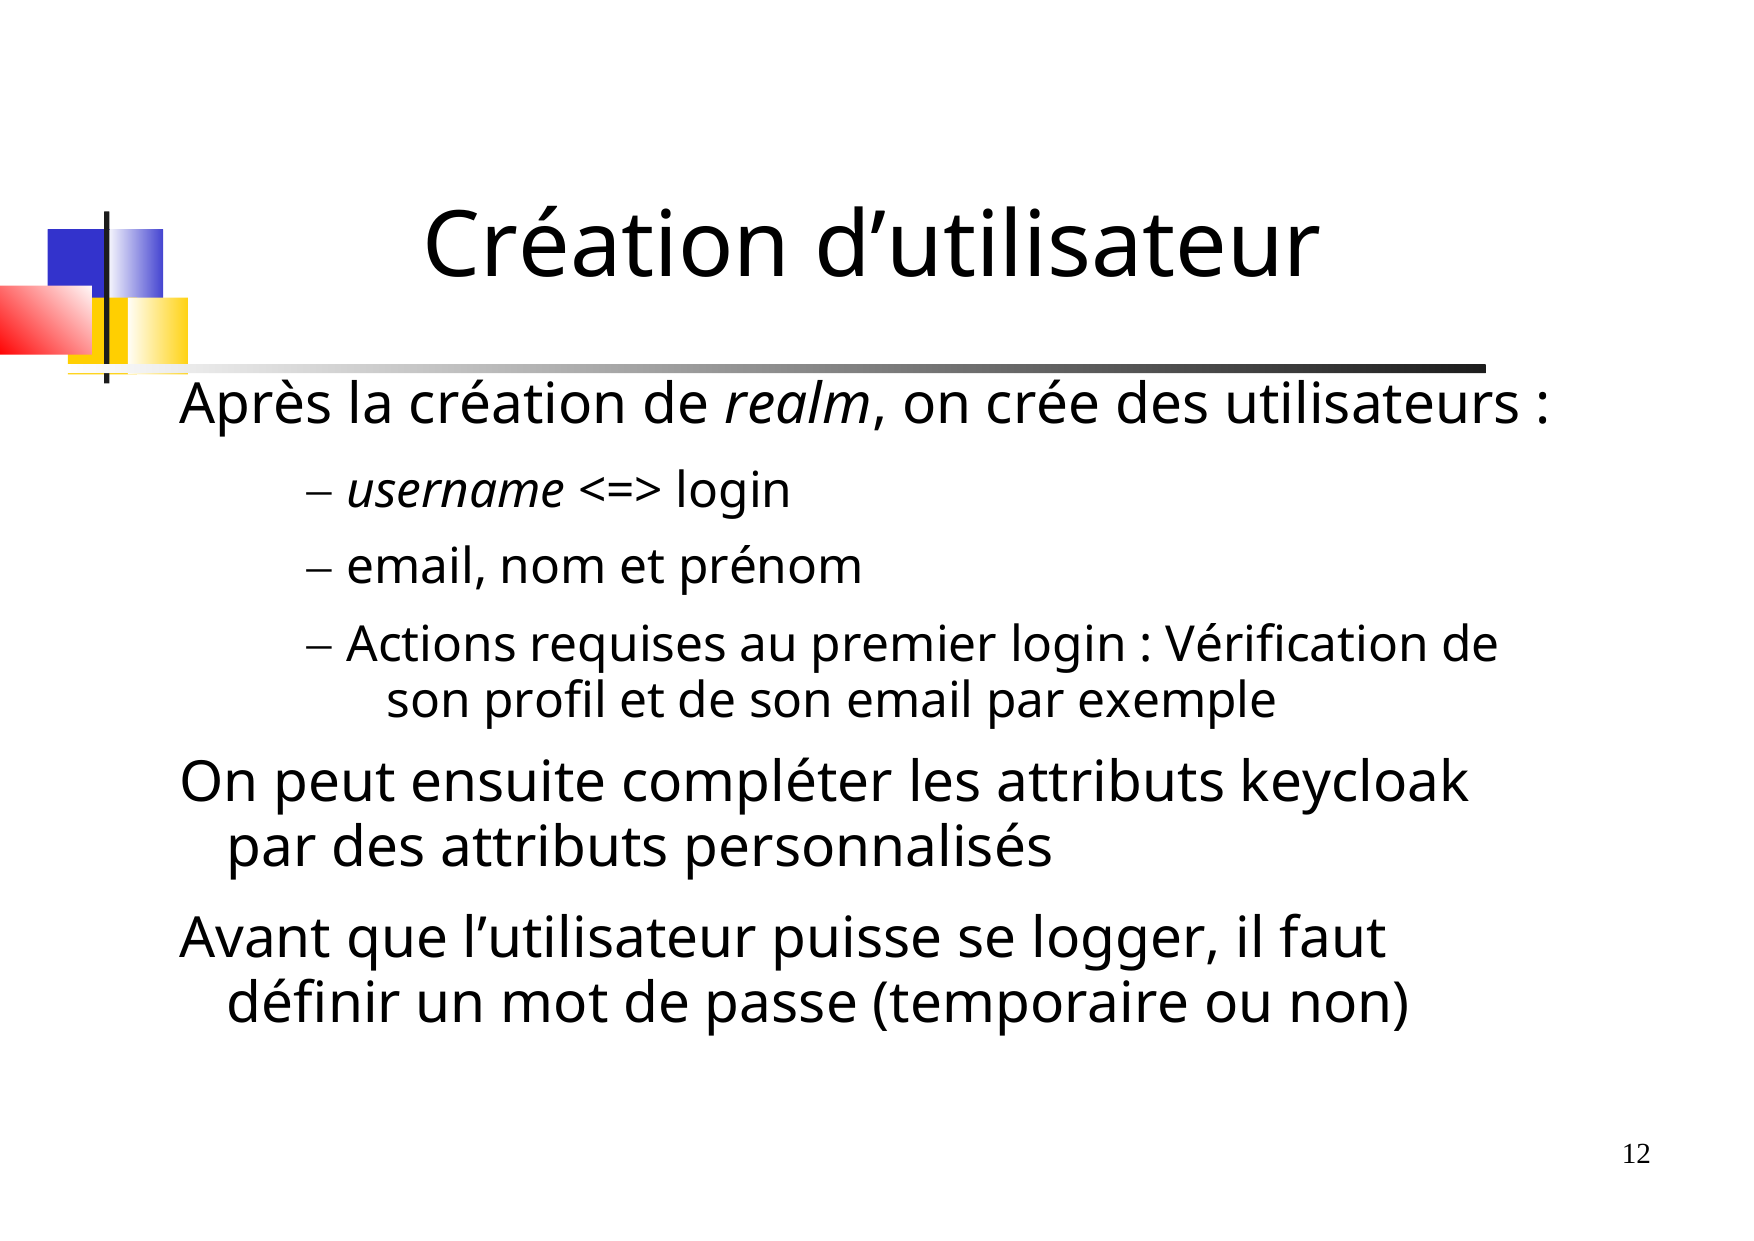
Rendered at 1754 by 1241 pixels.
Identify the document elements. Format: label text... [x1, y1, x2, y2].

list Après la création de realm, on crée des utilisateurs : username <=> login email, nom et prénom Actions requises au premier login : Vérification de son profil et de son email par exemple On peut ensuite compléter les attributs keycloak par des attributs personnalisés Avant que l’utilisateur puisse se logger, il faut définir un mot de passe (temporaire ou non) [179, 371, 1567, 1091]
title Création d’utilisateur [179, 139, 1567, 351]
